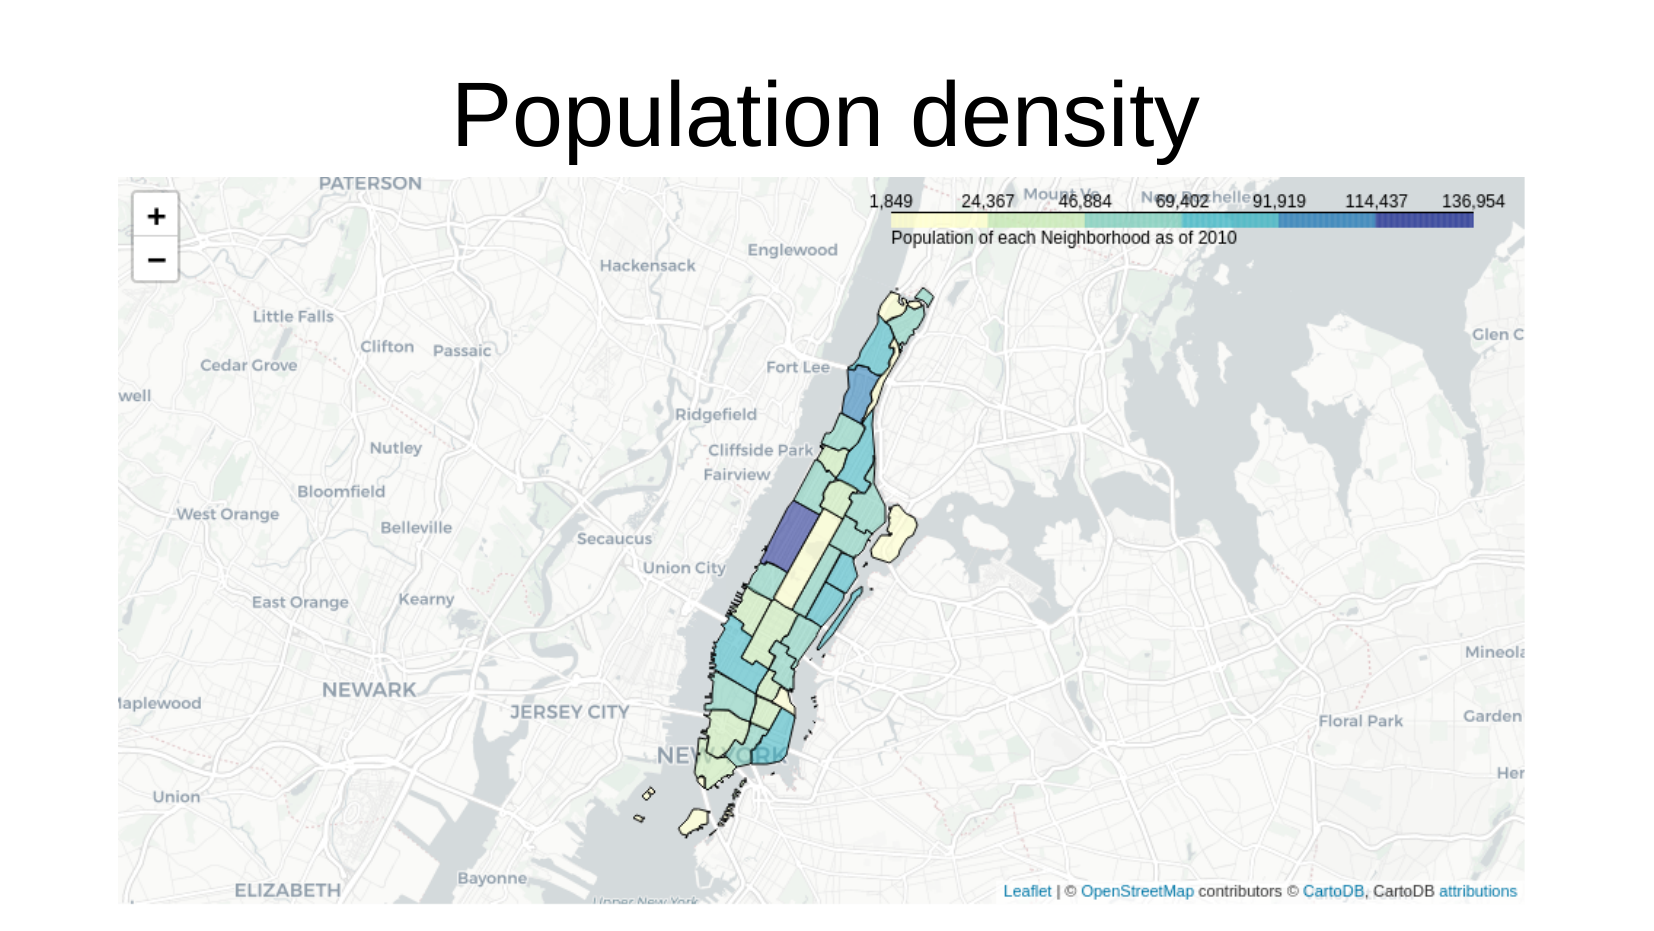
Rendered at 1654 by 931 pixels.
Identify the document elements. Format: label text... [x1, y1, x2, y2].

title Population density [82, 37, 1571, 193]
picture [118, 177, 1538, 910]
